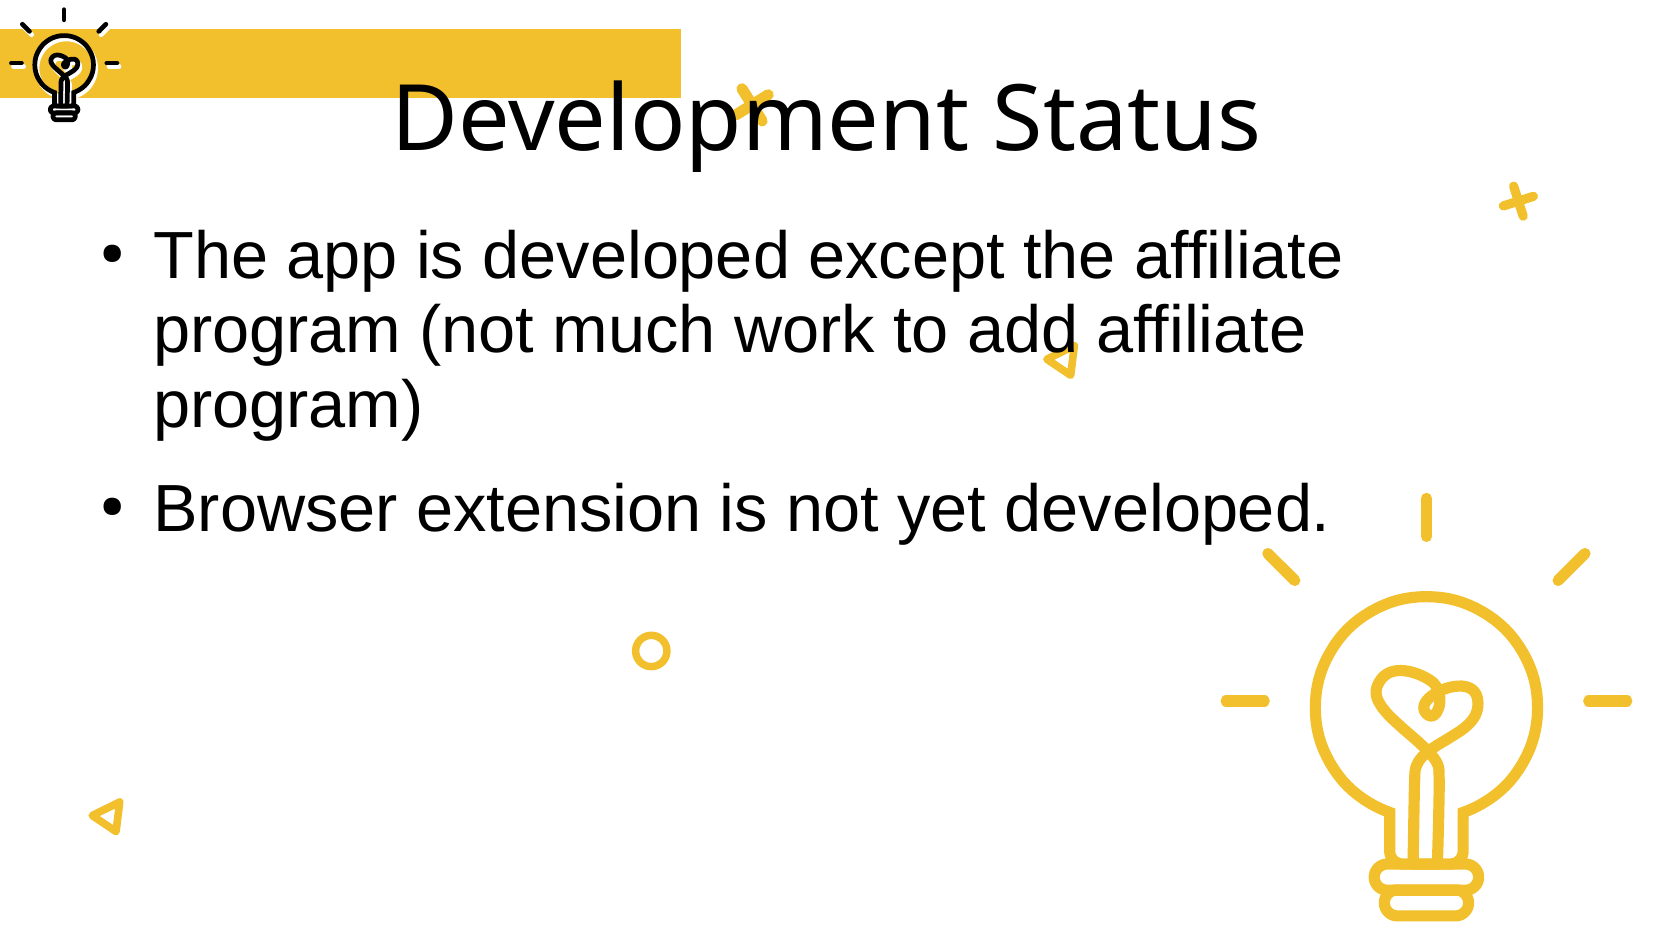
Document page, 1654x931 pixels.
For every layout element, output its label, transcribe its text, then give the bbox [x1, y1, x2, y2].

title Development Status [82, 37, 1571, 193]
list The app is developed except the affiliate program (not much work to add affiliate program) Browser extension is not yet developed. [82, 217, 1571, 758]
